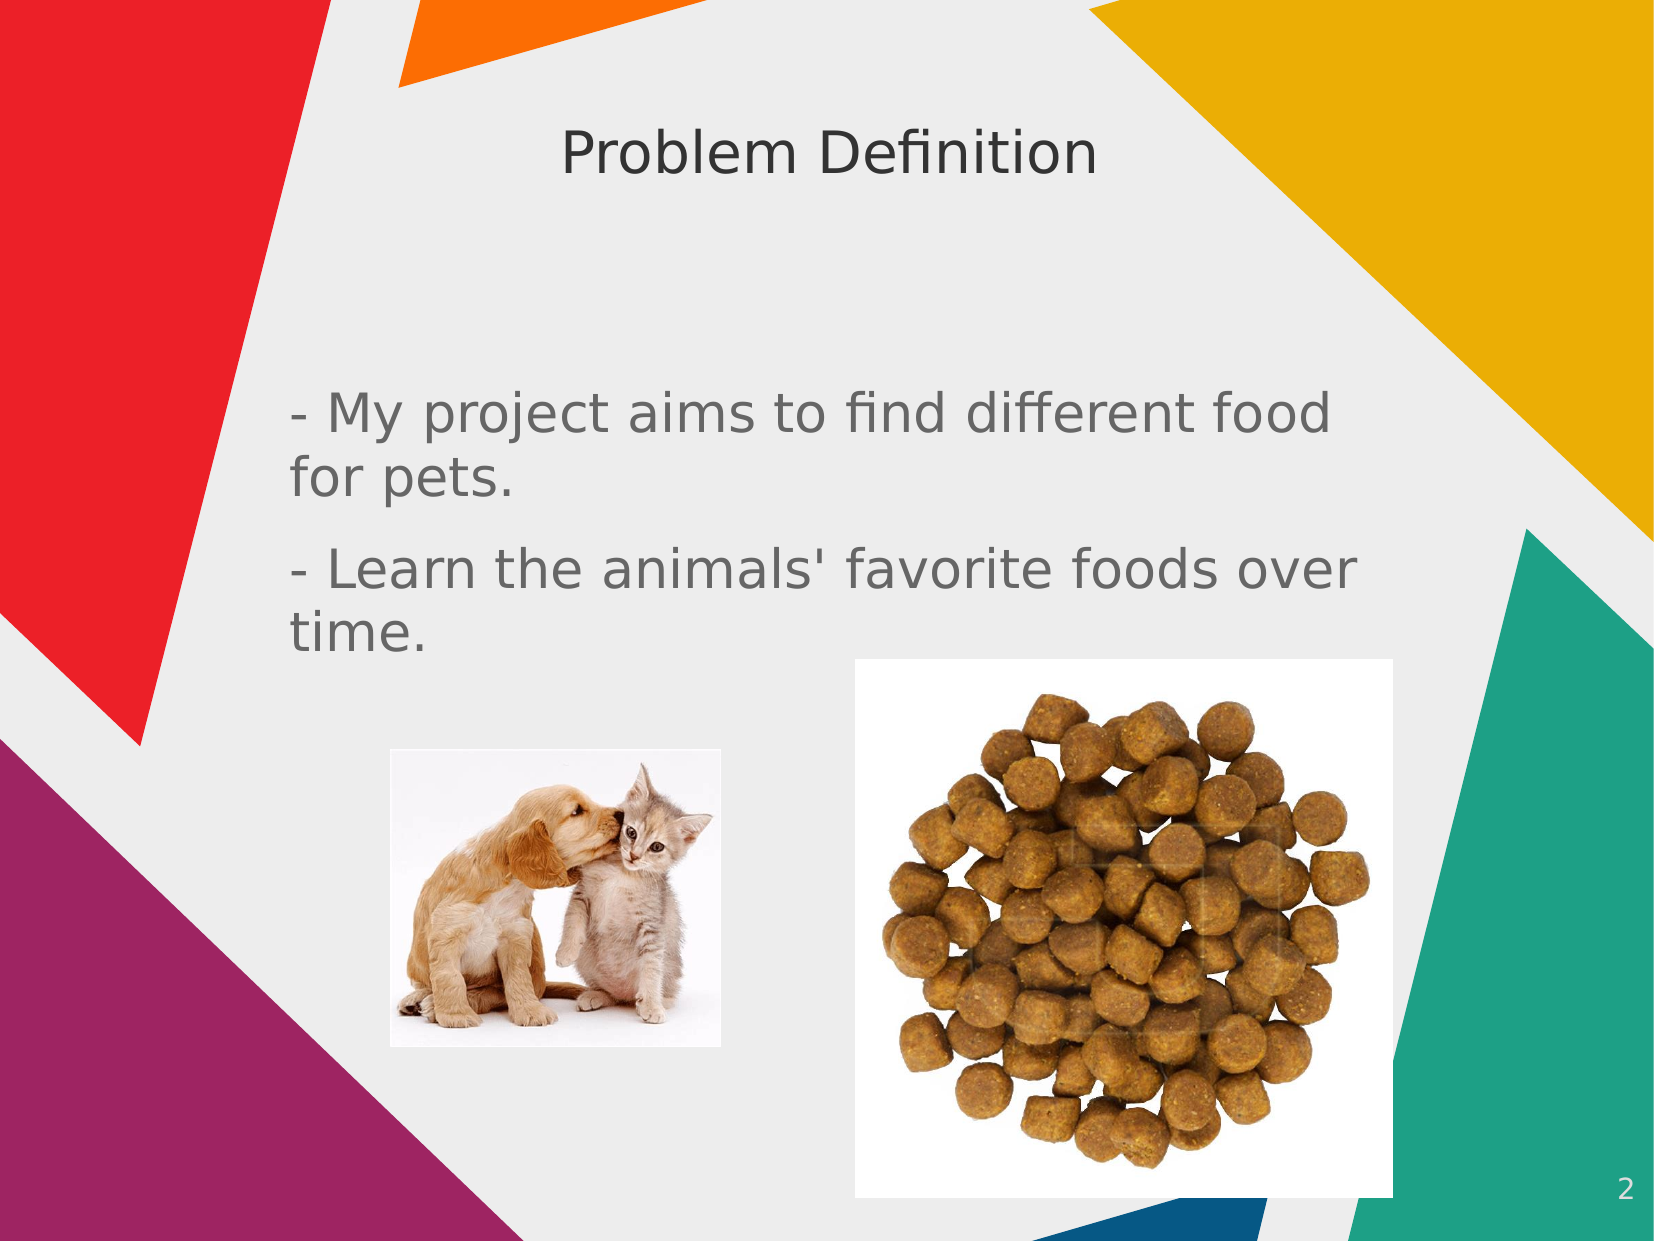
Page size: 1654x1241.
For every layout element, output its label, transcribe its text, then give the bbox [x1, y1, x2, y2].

title Problem Definition [289, 49, 1372, 257]
picture [390, 749, 721, 1047]
picture [855, 659, 1393, 1198]
list - My project aims to find different food for pets. - Learn the animals' favorite foods over time. [289, 290, 1372, 1090]
